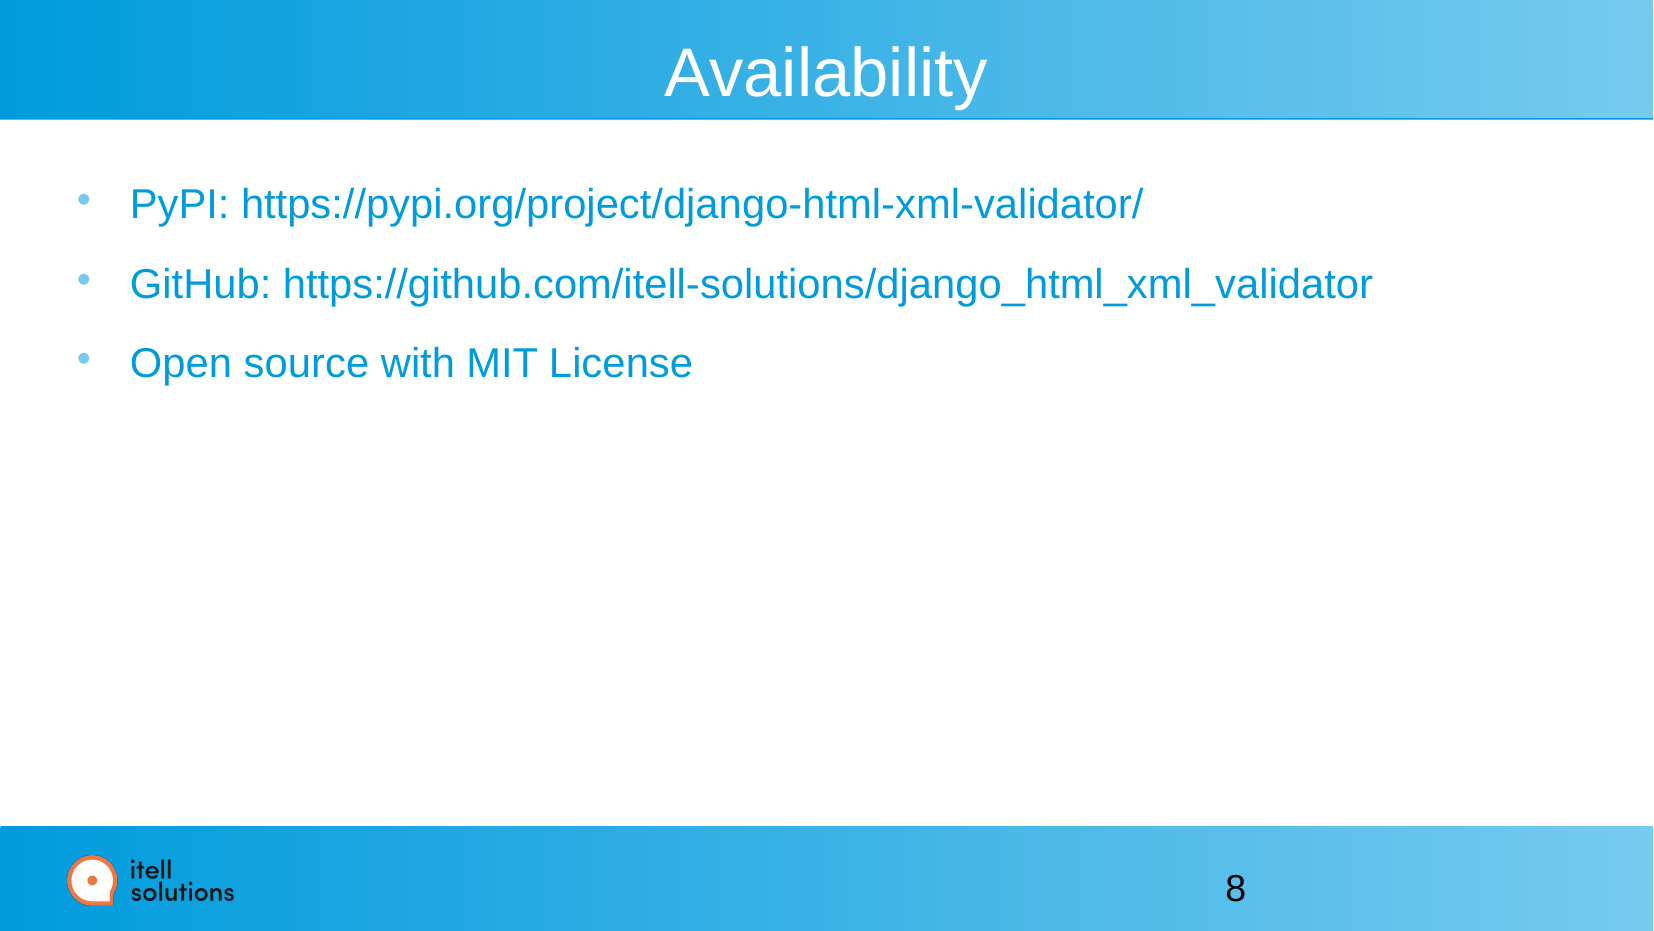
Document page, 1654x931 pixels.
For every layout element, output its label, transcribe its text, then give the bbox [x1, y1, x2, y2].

slide_number <number> [1210, 856, 1595, 916]
picture [180, 885, 186, 899]
list PyPI: https://pypi.org/project/django-html-xml-validator/ GitHub: https://github.com/itell-solutions/django_html_xml_validator Open source with MIT License [59, 177, 1595, 768]
picture [68, 856, 117, 905]
title Availability [59, 29, 1595, 108]
